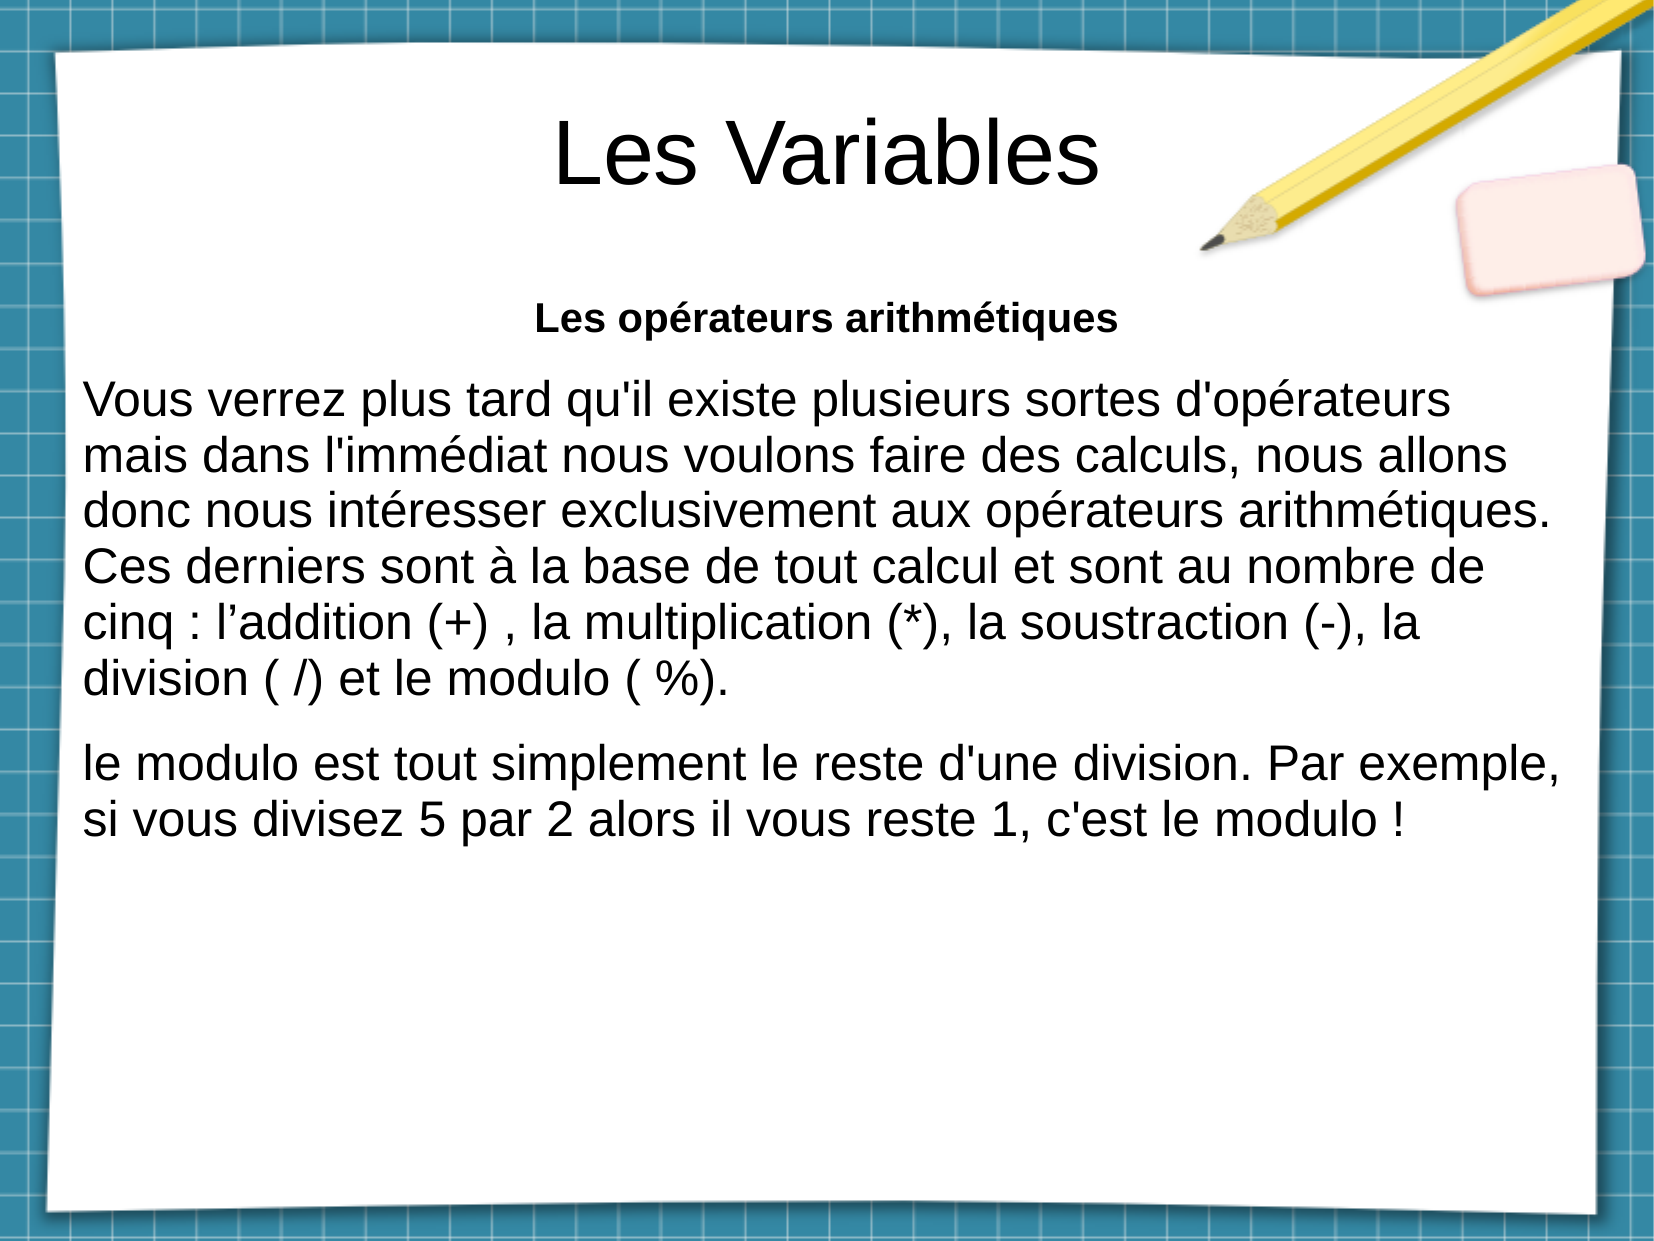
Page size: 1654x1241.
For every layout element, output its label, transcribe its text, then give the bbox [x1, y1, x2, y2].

list Les opérateurs arithmétiques Vous verrez plus tard qu'il existe plusieurs sortes d'opérateurs mais dans l'immédiat nous voulons faire des calculs, nous allons donc nous intéresser exclusivement aux opérateurs arithmétiques. Ces derniers sont à la base de tout calcul et sont au nombre de cinq : l’addition (+) , la multiplication (*), la soustraction (-), la division ( /) et le modulo ( %). le modulo est tout simplement le reste d'une division. Par exemple, si vous divisez 5 par 2 alors il vous reste 1, c'est le modulo ! [82, 295, 1571, 1104]
title Les Variables [82, 49, 1571, 257]
picture [0, 0, 1654, 1241]
